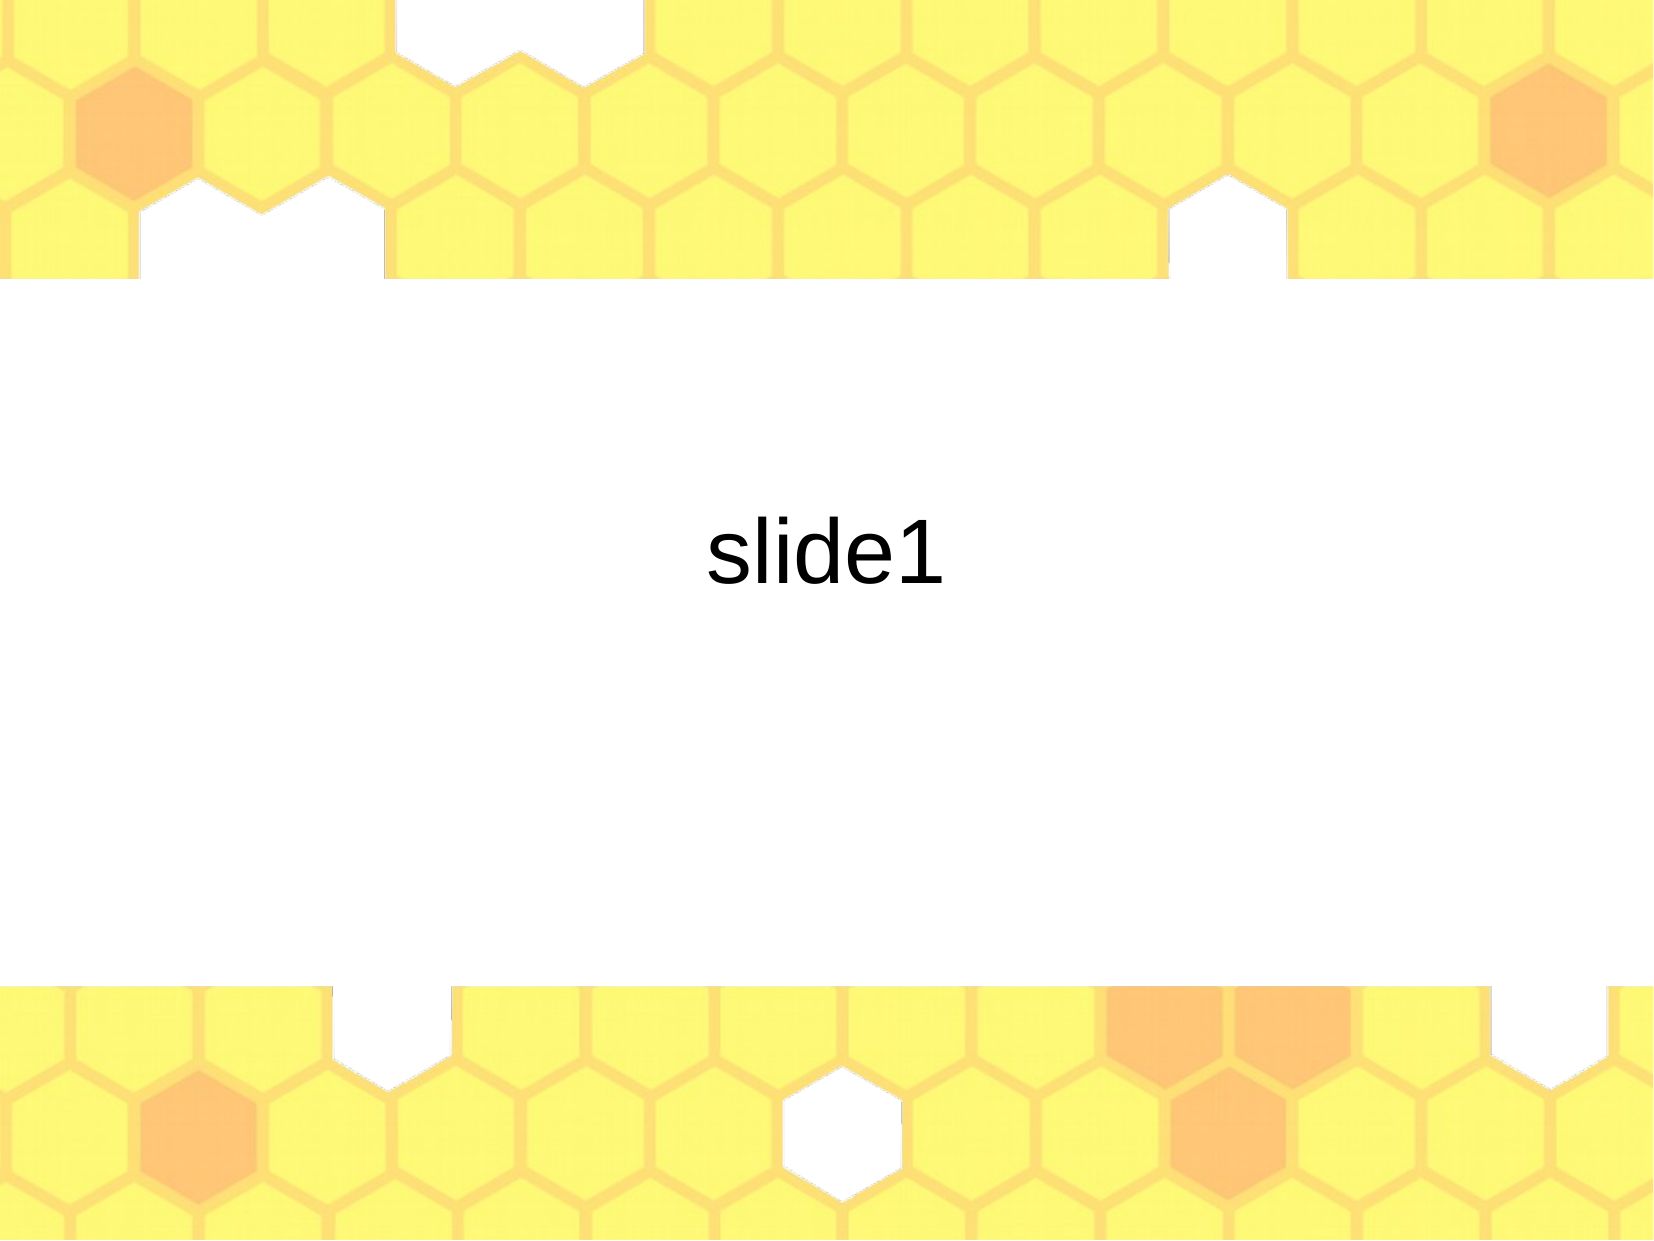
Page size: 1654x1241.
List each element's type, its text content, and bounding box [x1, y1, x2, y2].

title slide1 [82, 418, 1571, 686]
picture [0, 986, 1654, 1240]
picture [0, 0, 1654, 279]
